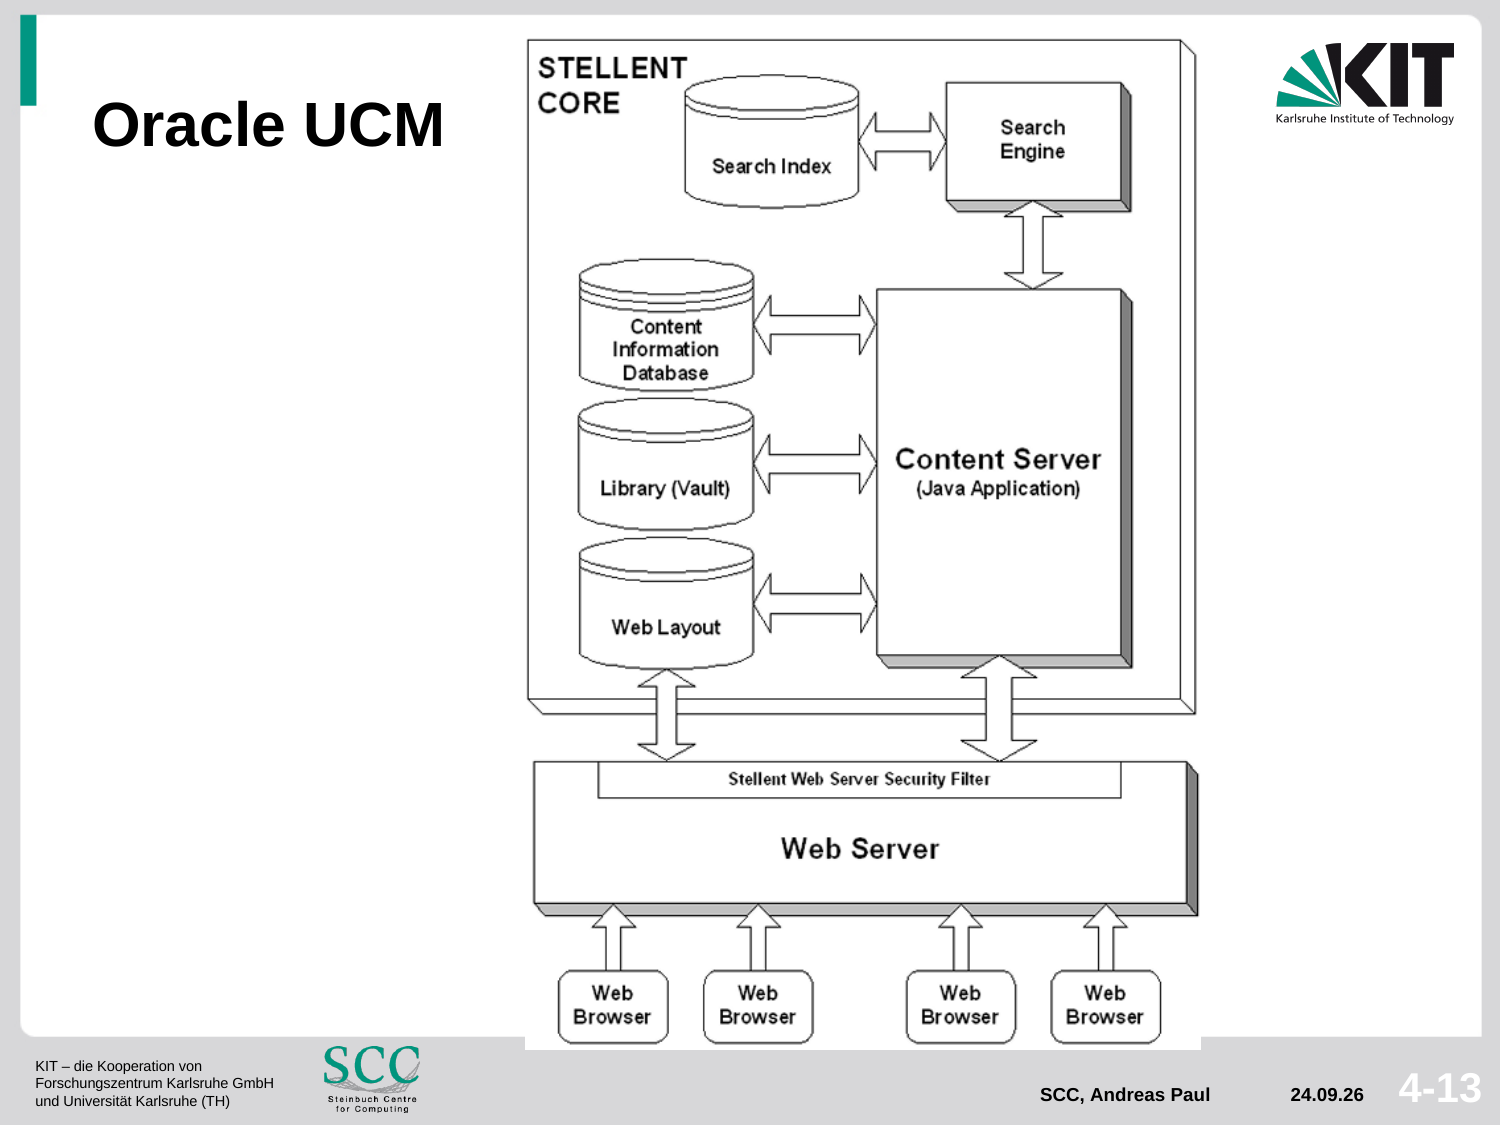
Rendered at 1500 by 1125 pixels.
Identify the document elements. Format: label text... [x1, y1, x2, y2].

title Oracle UCM [92, 56, 525, 192]
picture [0, 0, 1500, 1125]
